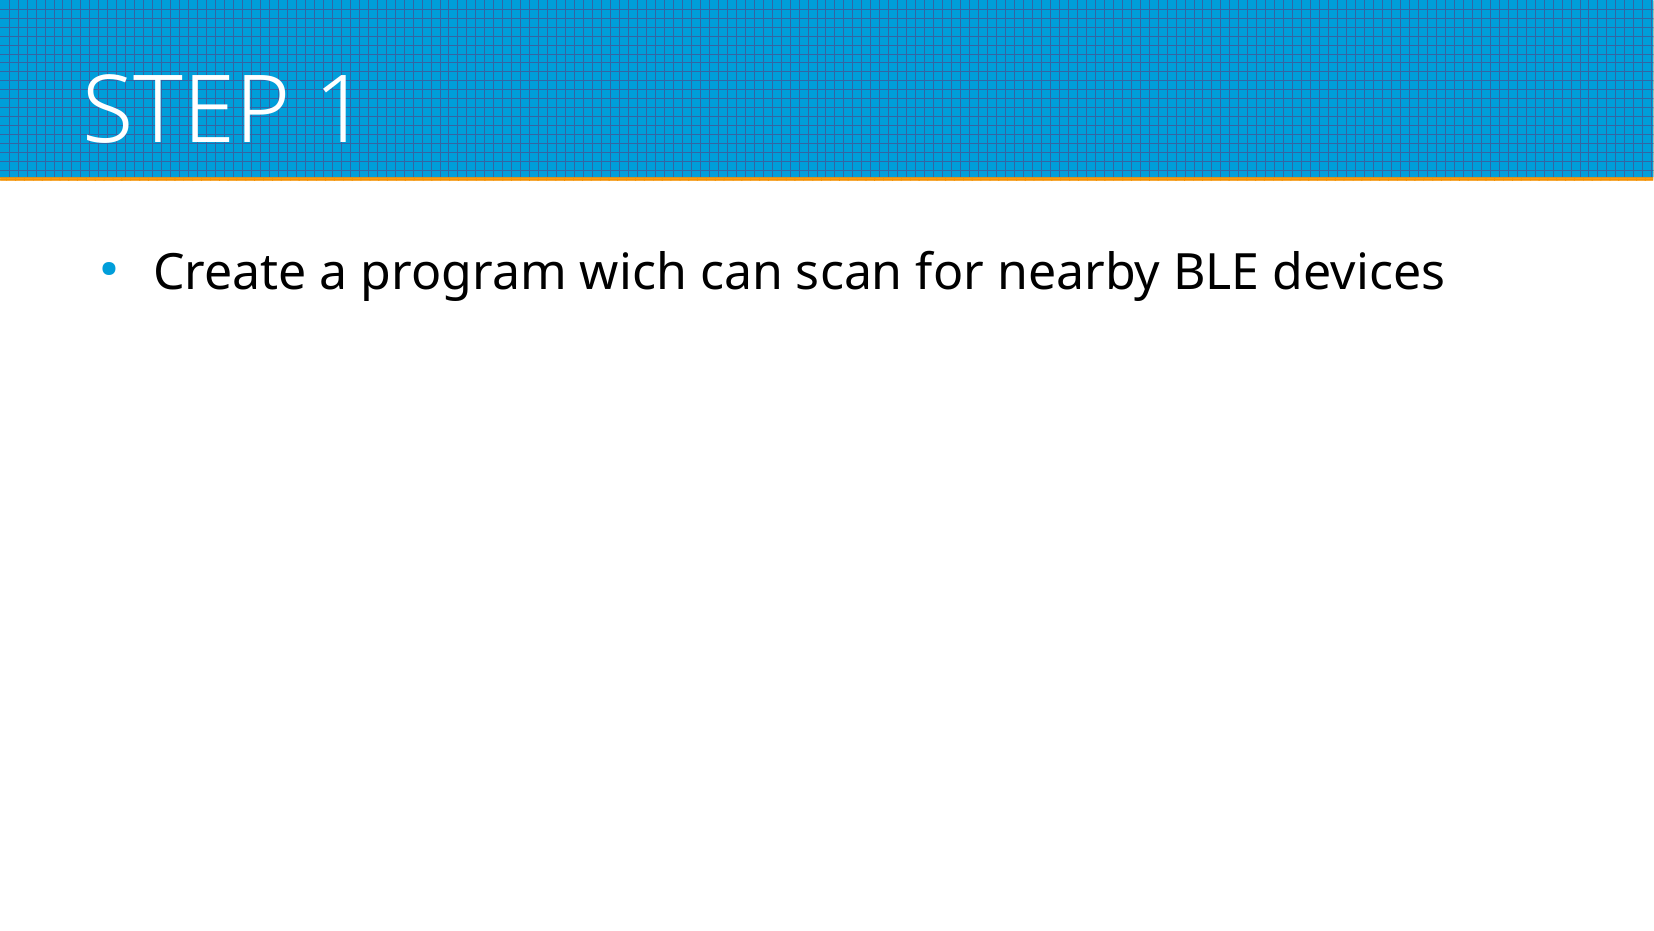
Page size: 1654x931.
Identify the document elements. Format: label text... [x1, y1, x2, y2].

list Create a program wich can scan for nearby BLE devices [82, 236, 1563, 811]
title STEP 1 [82, 14, 1571, 171]
